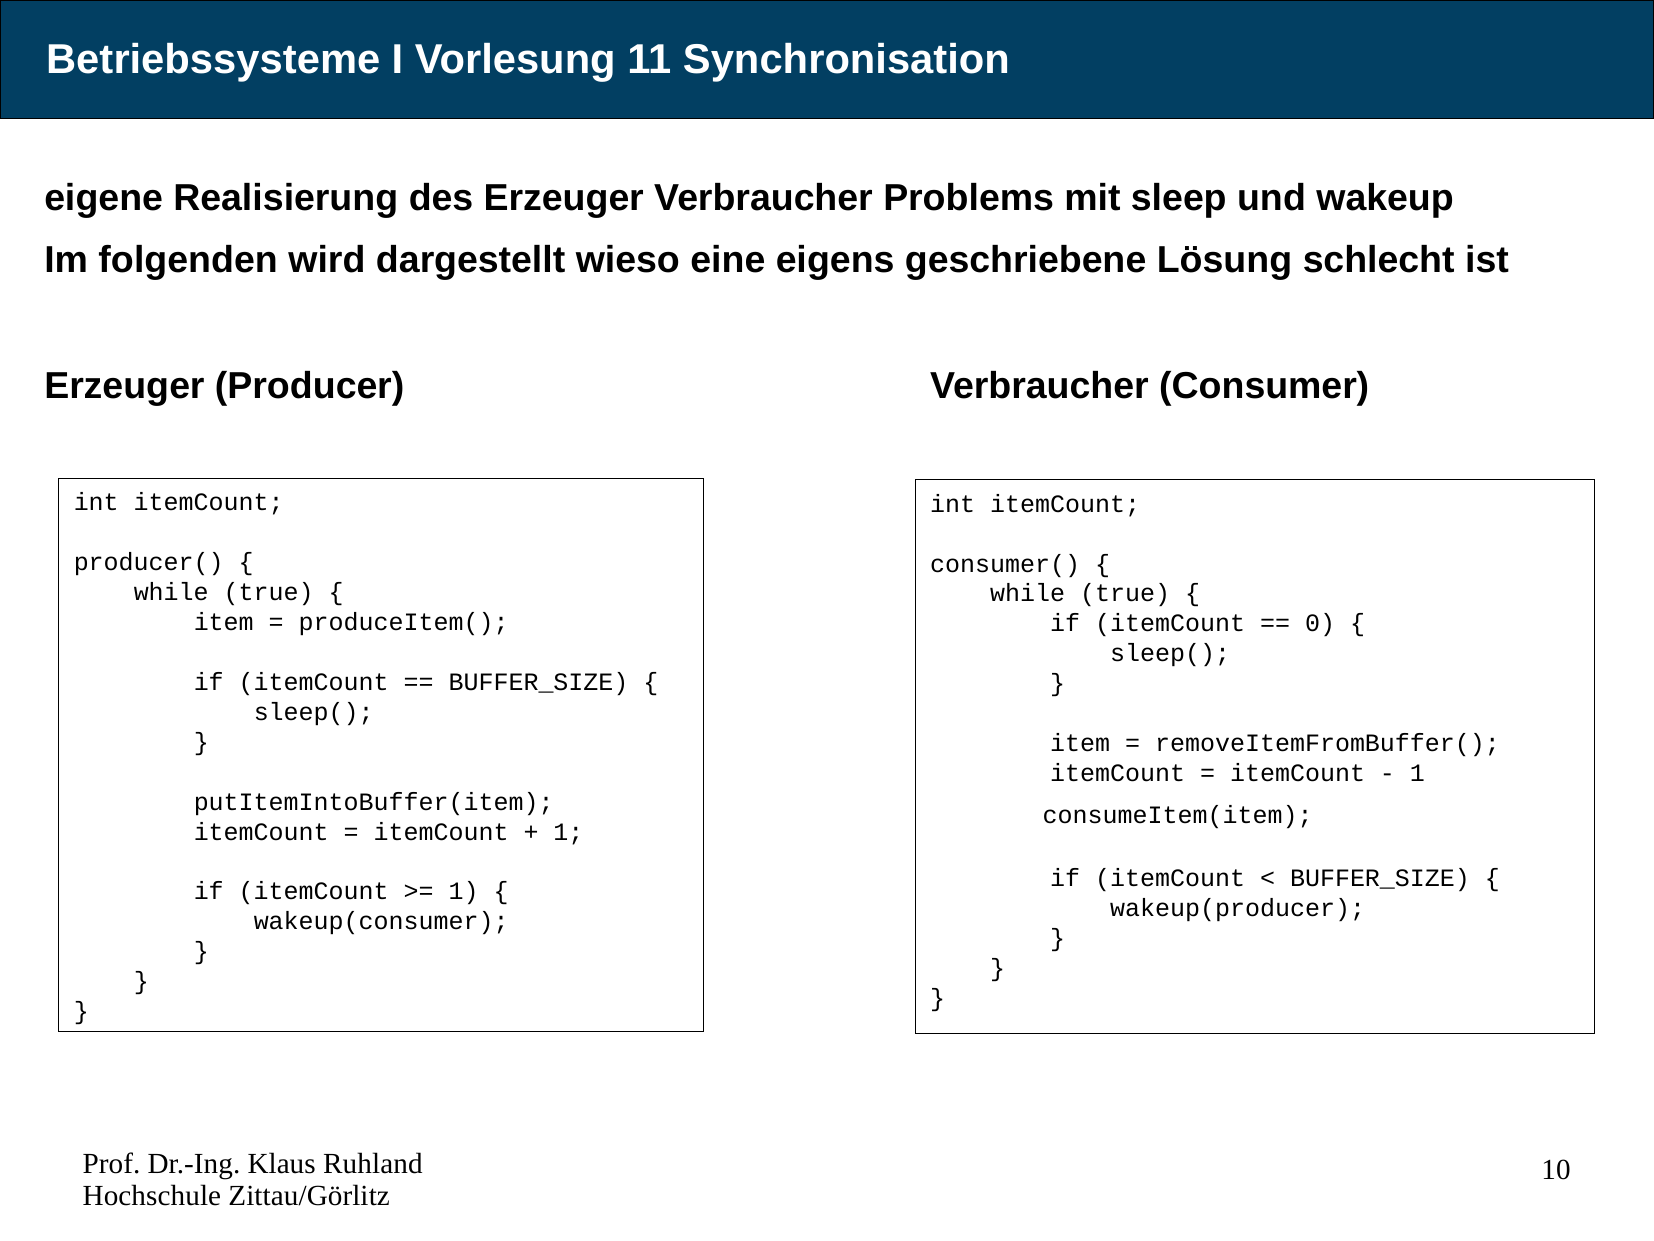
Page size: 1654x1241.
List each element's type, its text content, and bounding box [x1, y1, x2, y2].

text_box eigene Realisierung des Erzeuger Verbraucher Problems mit sleep und wakeup Im folgenden wird dargestellt wieso eine eigens geschriebene Lösung schlecht ist Erzeuger (Producer) Verbraucher (Consumer) [29, 147, 1565, 1121]
text_box int itemCount; producer() { while (true) { item = produceItem(); if (itemCount == BUFFER_SIZE) { sleep(); } putItemIntoBuffer(item); itemCount = itemCount + 1; if (itemCount >= 1) { wakeup(consumer); } } } [58, 478, 704, 1032]
text_box int itemCount; consumer() { while (true) { if (itemCount == 0) { sleep(); } item = removeItemFromBuffer(); itemCount = itemCount - 1 consumeItem(item); if (itemCount < BUFFER_SIZE) { wakeup(producer); } } } [915, 479, 1595, 1034]
